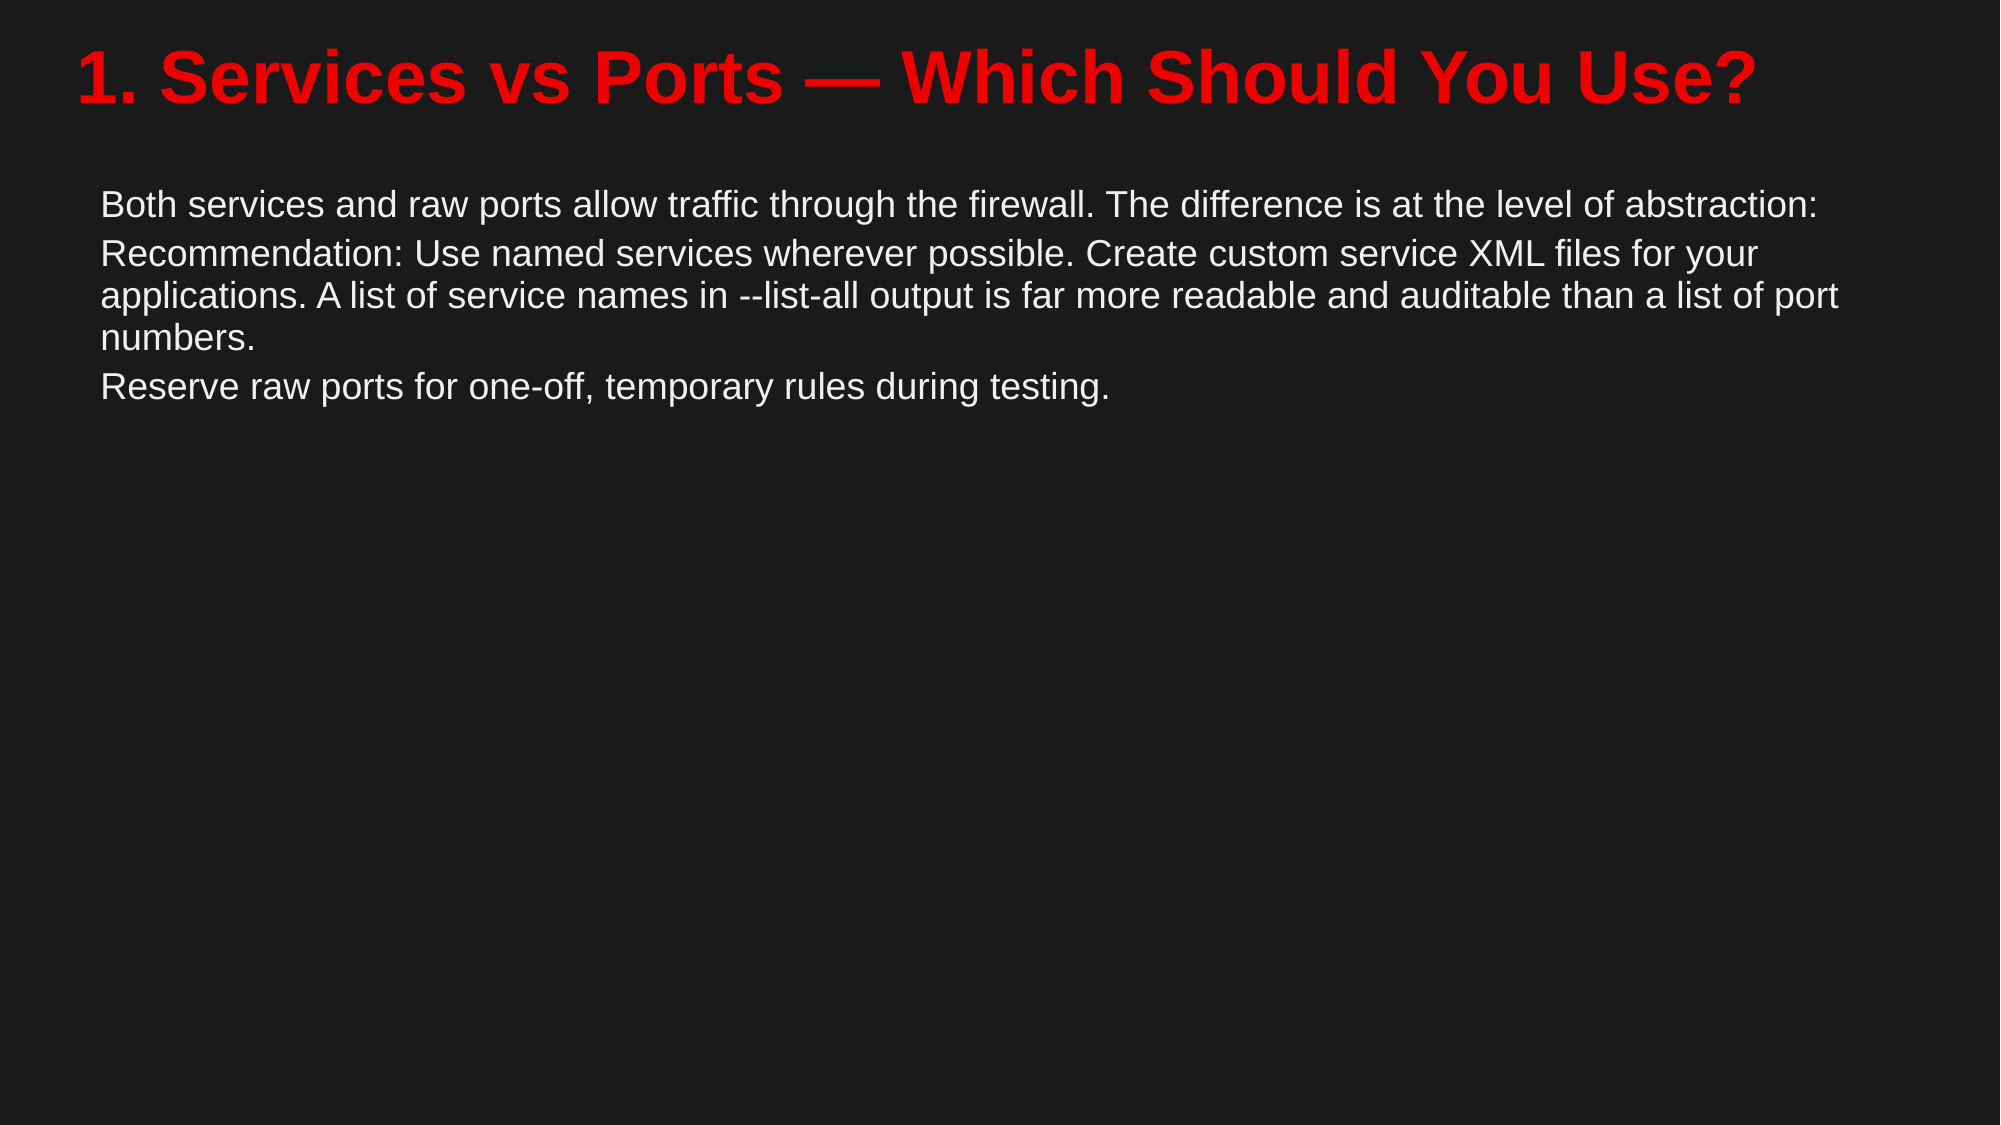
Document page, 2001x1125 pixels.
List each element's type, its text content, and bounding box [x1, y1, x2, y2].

text_box Both services and raw ports allow traffic through the firewall. The difference is at the level of abstraction: Recommendation: Use named services wherever possible. Create custom service XML files for your applications. A list of service names in --list-all output is far more readable and auditable than a list of port numbers. Reserve raw ports for one-off, temporary rules during testing. [59, 171, 1942, 1087]
text_box 1. Services vs Ports — Which Should You Use? [59, 23, 1942, 154]
